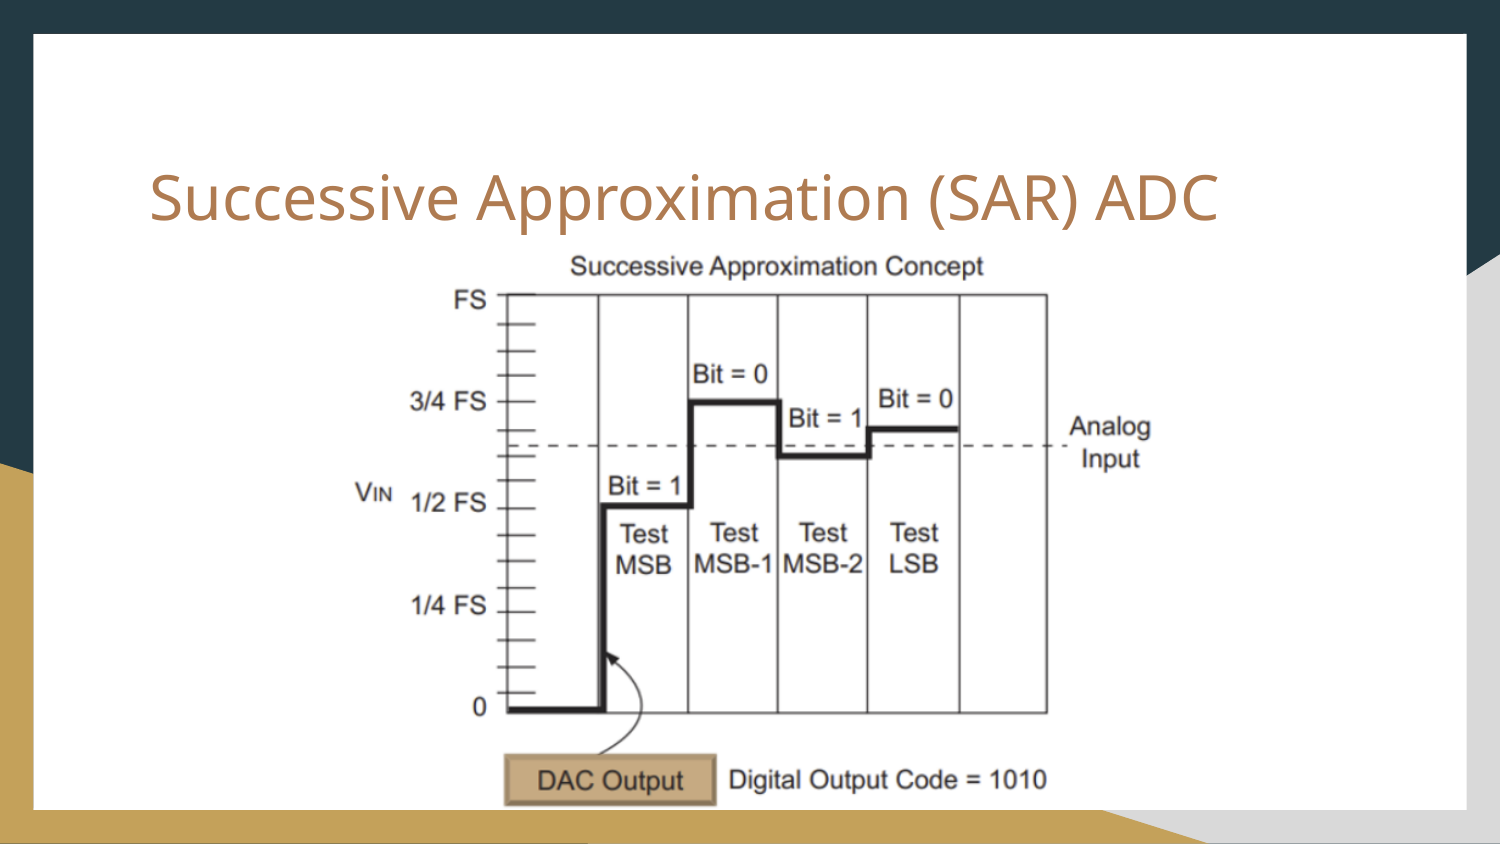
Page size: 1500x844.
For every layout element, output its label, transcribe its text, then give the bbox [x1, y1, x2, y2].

title Successive Approximation (SAR) ADC [134, 138, 1366, 296]
picture [346, 243, 1153, 810]
